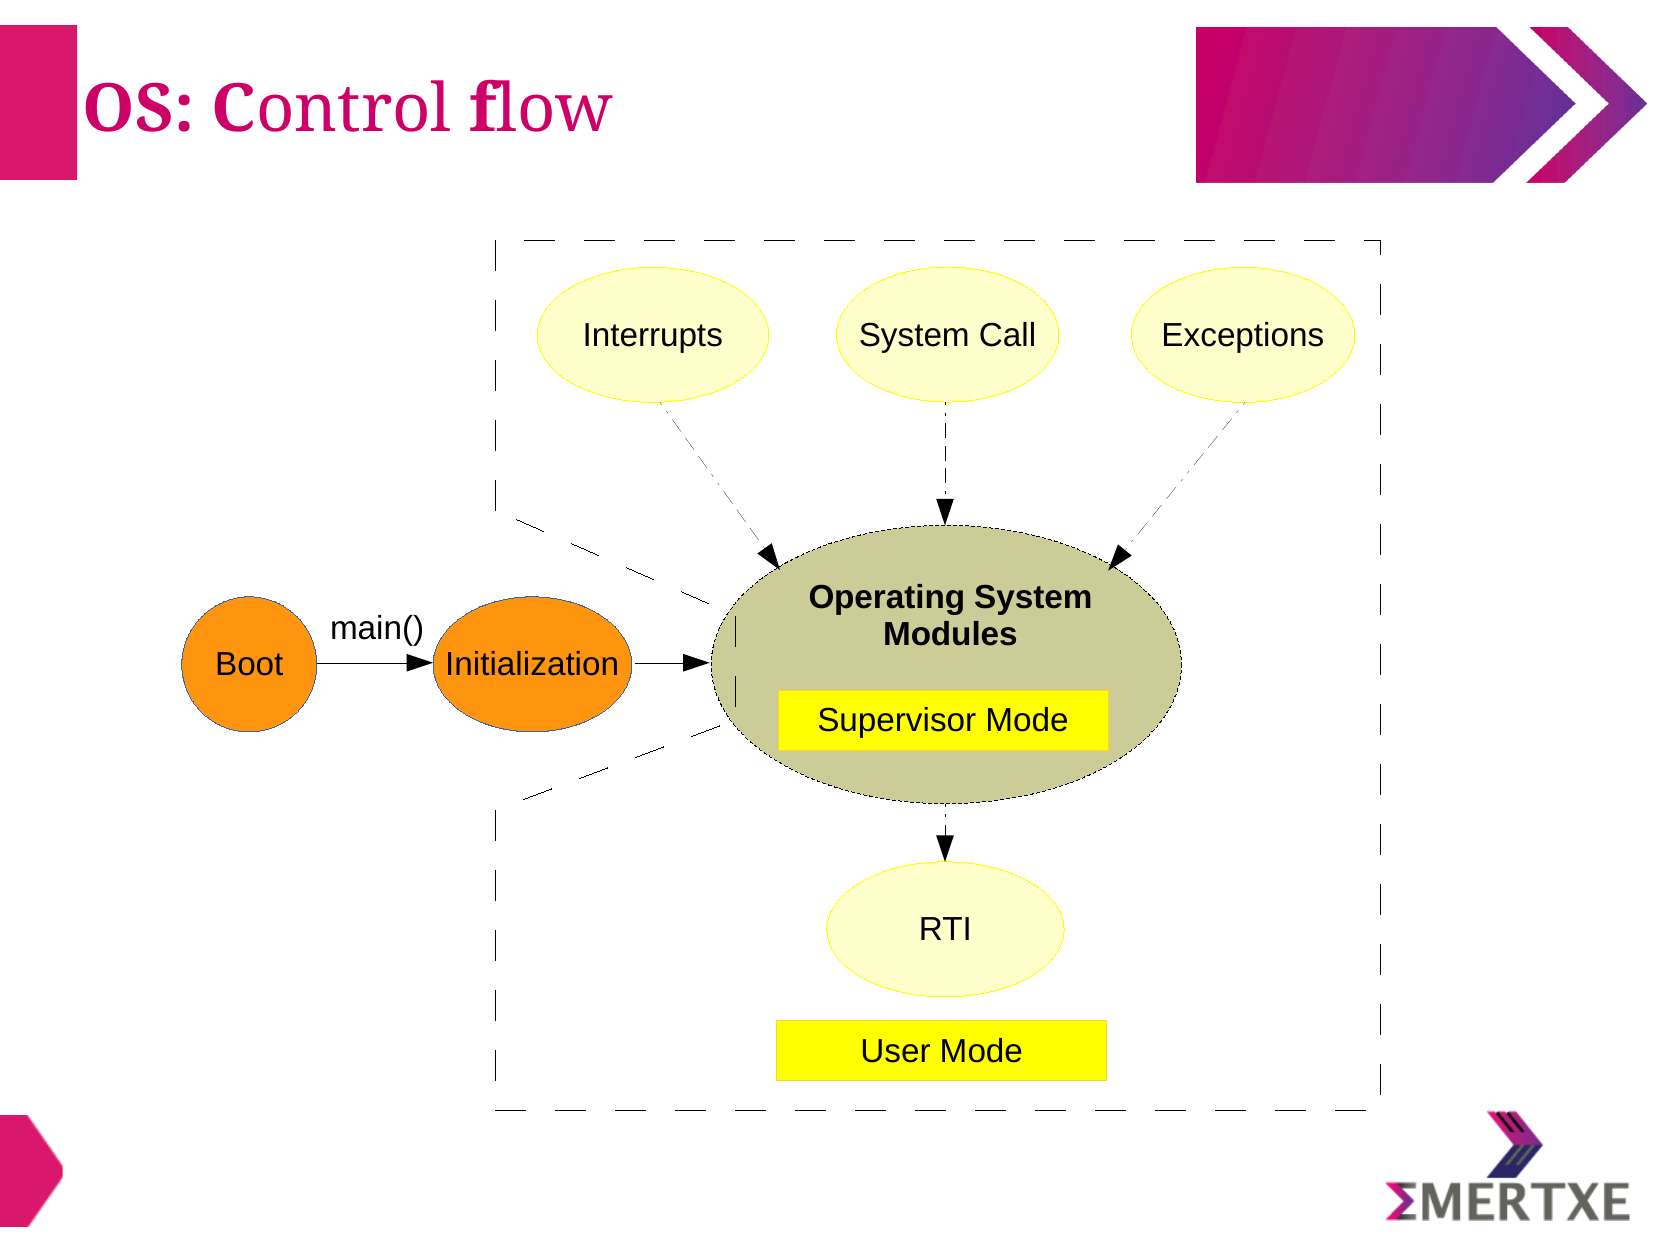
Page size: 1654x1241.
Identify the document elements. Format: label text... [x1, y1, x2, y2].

picture [1385, 1107, 1631, 1221]
text_box [711, 525, 1182, 804]
text_box Operating System Modules [793, 570, 1109, 663]
text_box Exceptions [1131, 267, 1355, 403]
text_box Boot [181, 596, 317, 732]
picture [1571, 27, 1647, 183]
text_box System Call [836, 266, 1059, 403]
text_box User Mode [776, 1020, 1107, 1081]
text_box Supervisor Mode [778, 690, 1109, 751]
text_box Initialization [433, 596, 632, 732]
title OS: Control flow [82, 2, 1571, 210]
text_box RTI [826, 861, 1065, 997]
text_box Interrupts [537, 267, 769, 403]
text_box main() [315, 602, 440, 656]
